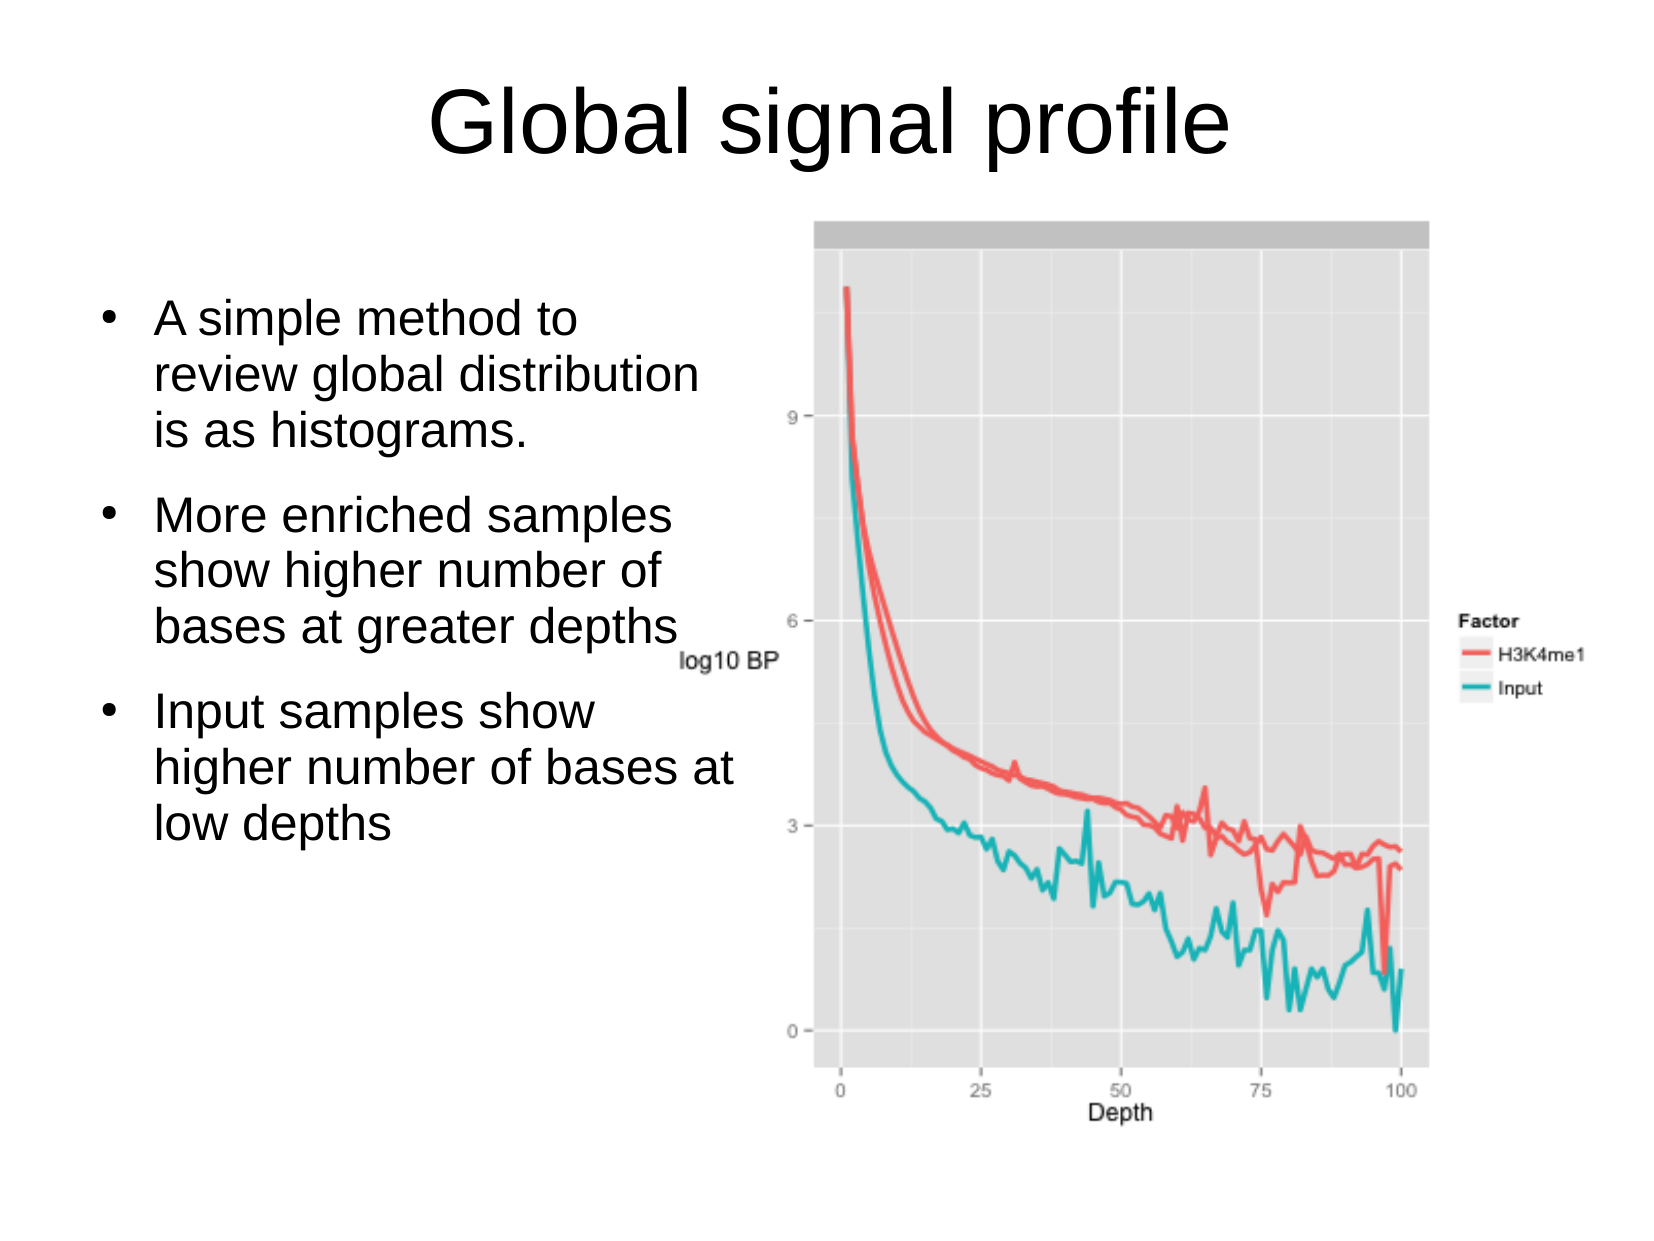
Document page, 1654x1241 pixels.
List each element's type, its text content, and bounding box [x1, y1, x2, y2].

title Global signal profile [86, 17, 1576, 226]
picture [658, 194, 1646, 1141]
list A simple method to review global distribution is as histograms. More enriched samples show higher number of bases at greater depths Input samples show higher number of bases at low depths [82, 290, 736, 1109]
